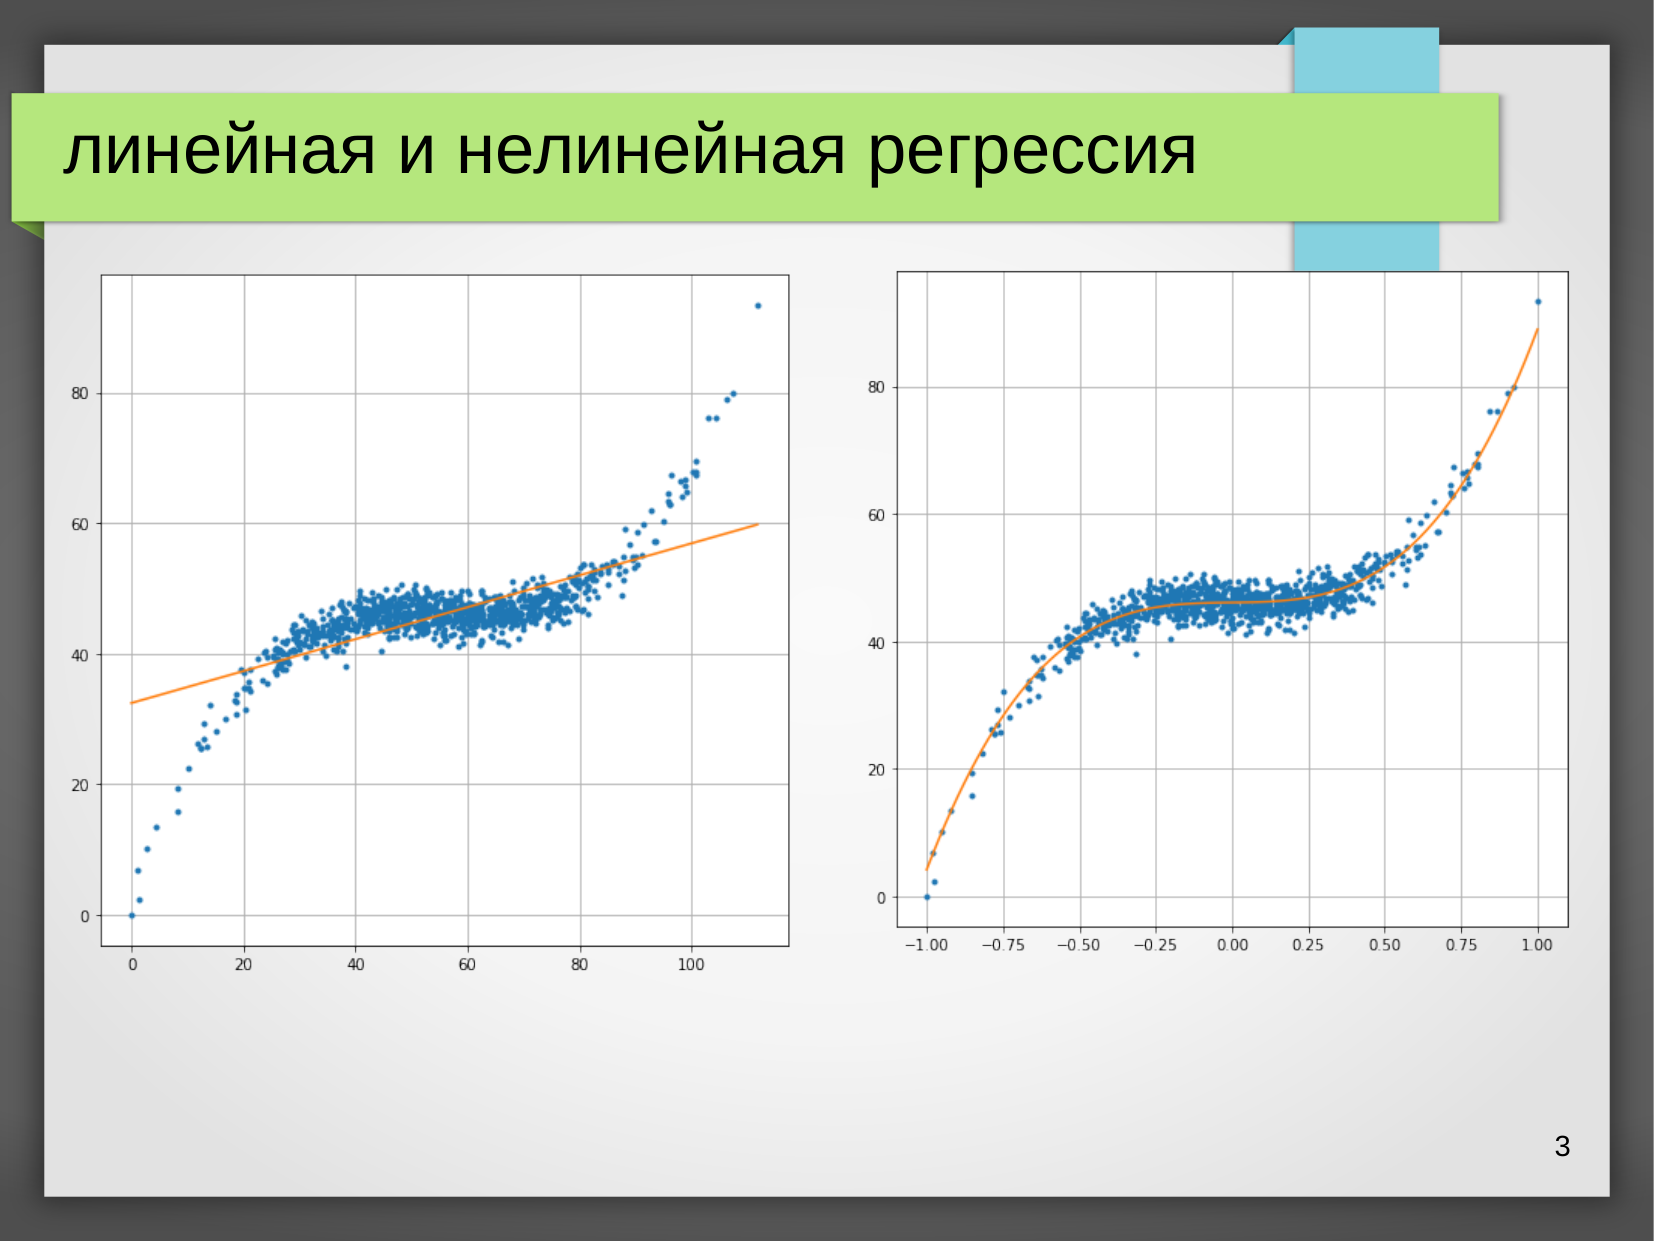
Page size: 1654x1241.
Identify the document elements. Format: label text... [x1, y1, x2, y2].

picture [0, 0, 1654, 1241]
title линейная и нелинейная регрессия [63, 106, 1469, 193]
